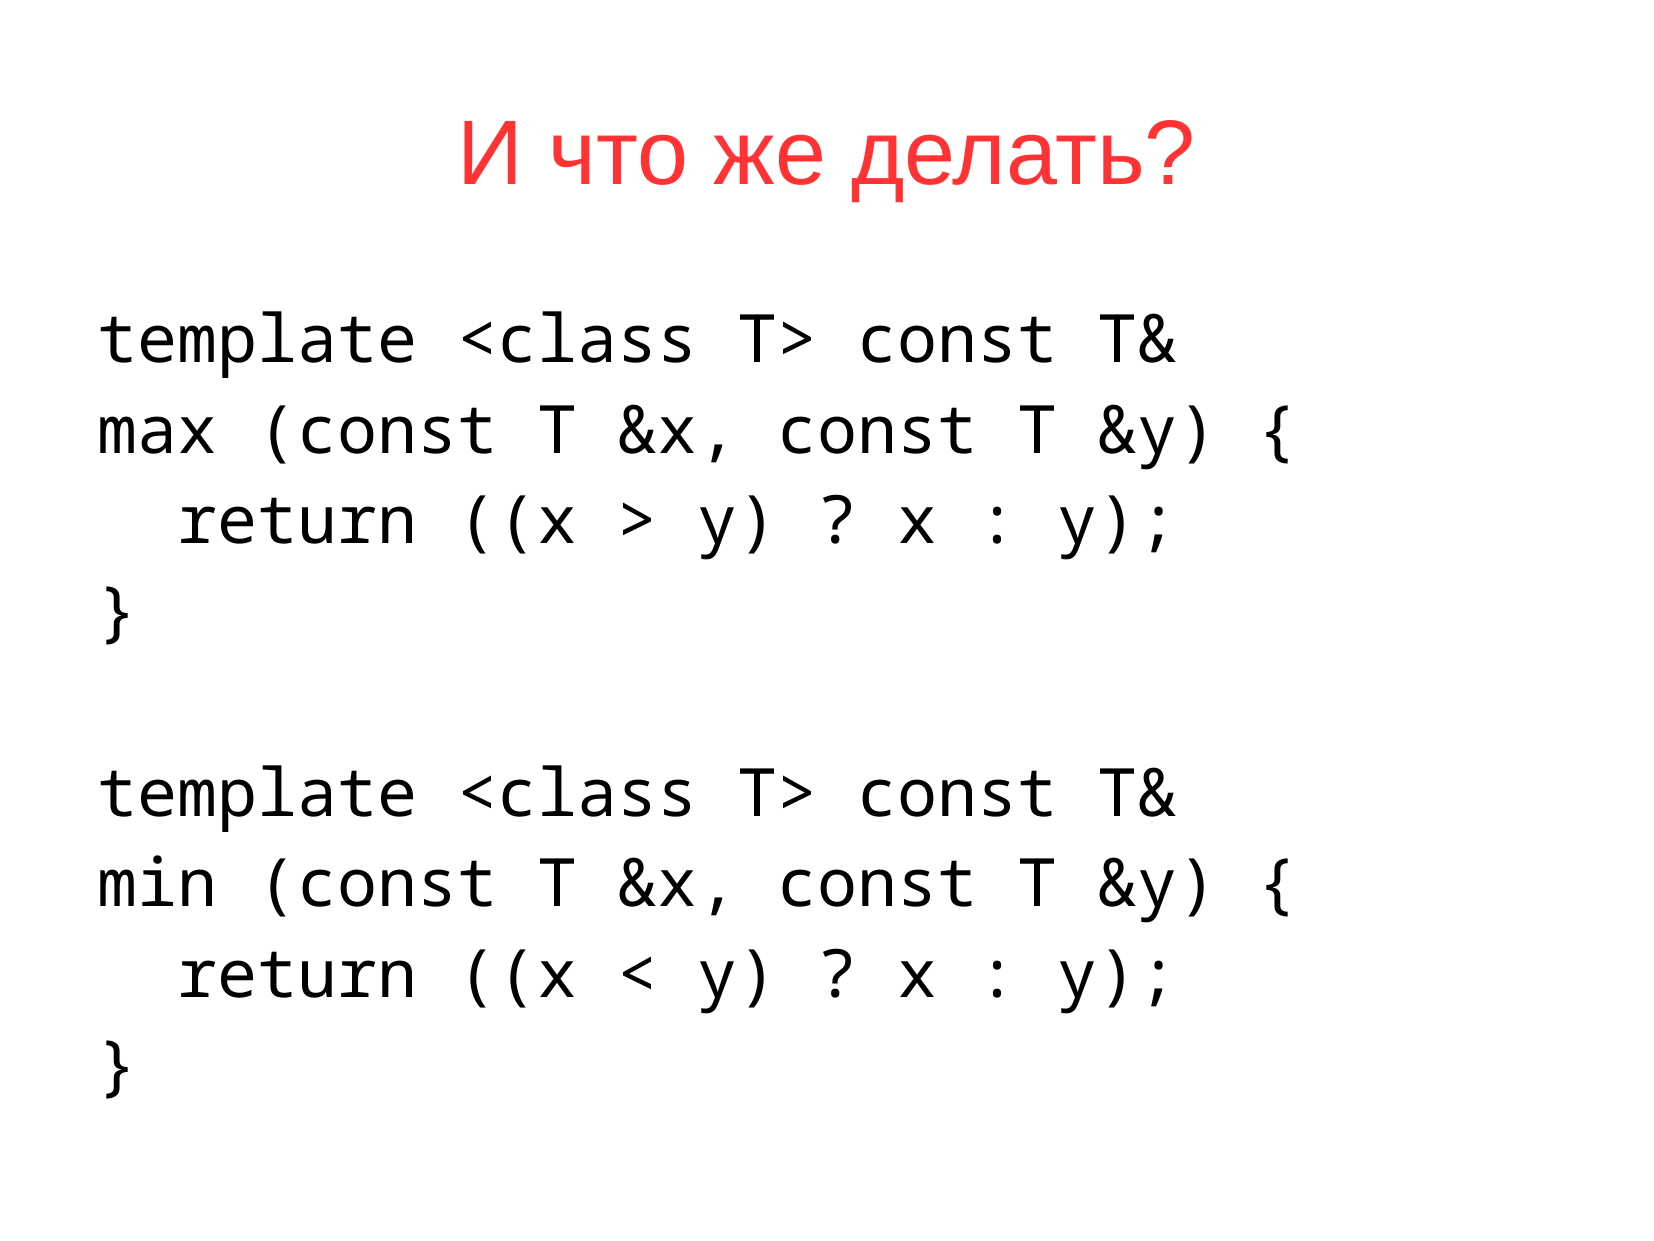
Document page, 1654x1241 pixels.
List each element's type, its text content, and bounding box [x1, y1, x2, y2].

subtitle template <class T> const T& max (const T &x, const T &y) { return ((x > y) ? x : y); } template <class T> const T& min (const T &x, const T &y) { return ((x < y) ? x : y); } [97, 300, 1561, 1099]
title И что же делать? [82, 49, 1571, 257]
